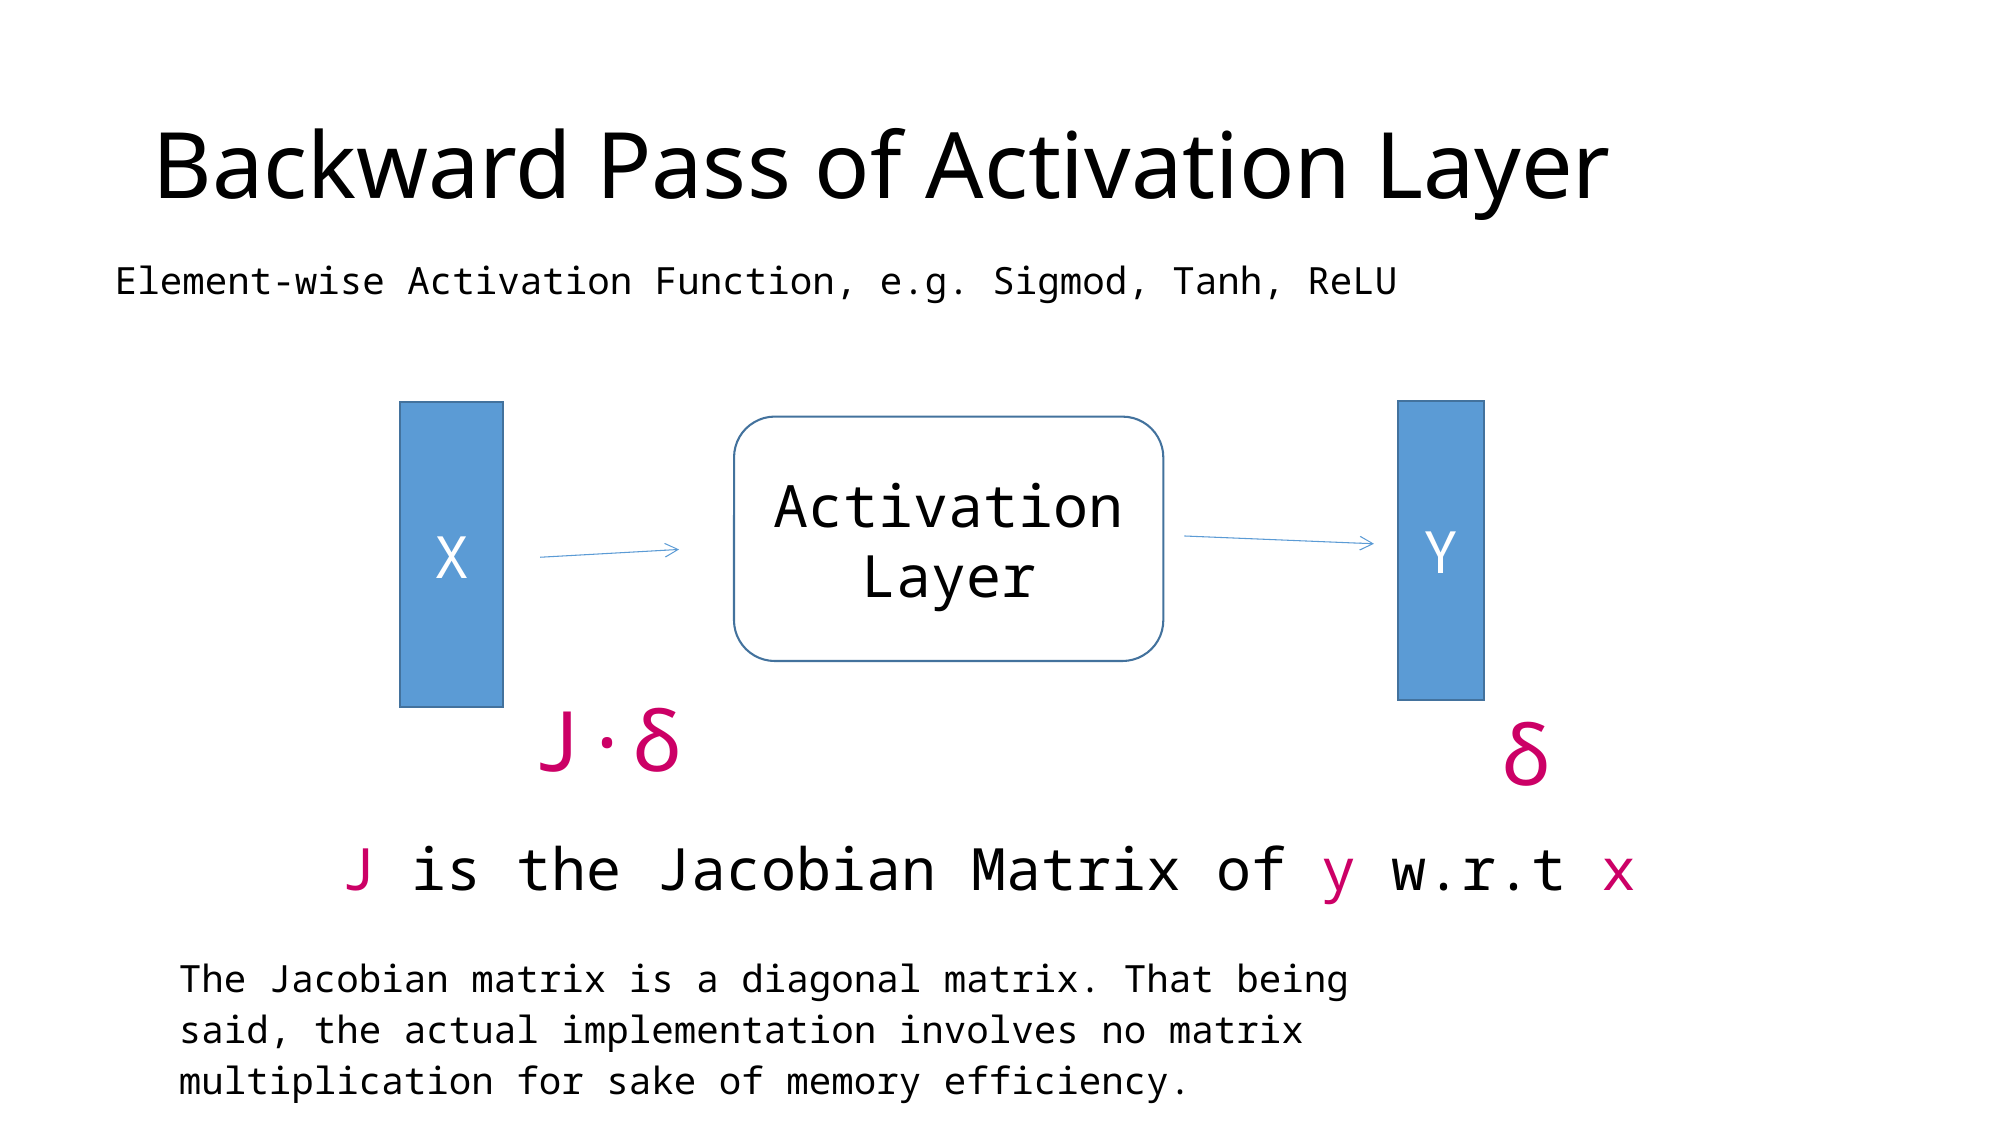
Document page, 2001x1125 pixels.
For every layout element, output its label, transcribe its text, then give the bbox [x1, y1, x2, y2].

text_box J·δ [518, 680, 698, 796]
text_box X [400, 402, 504, 708]
text_box δ [1486, 694, 1567, 810]
text_box Element-wise Activation Function, e.g. Sigmod, Tanh, ReLU [100, 249, 1413, 310]
text_box The Jacobian matrix is a diagonal matrix. That being said, the actual implementation involves no matrix multiplication for sake of memory efficiency. [164, 945, 1426, 1125]
text_box J is the Jacobian Matrix of y w.r.t x [326, 825, 1652, 910]
text_box Activation Layer [733, 416, 1164, 662]
text_box Y [1397, 400, 1484, 701]
title Backward Pass of Activation Layer [137, 59, 1863, 278]
